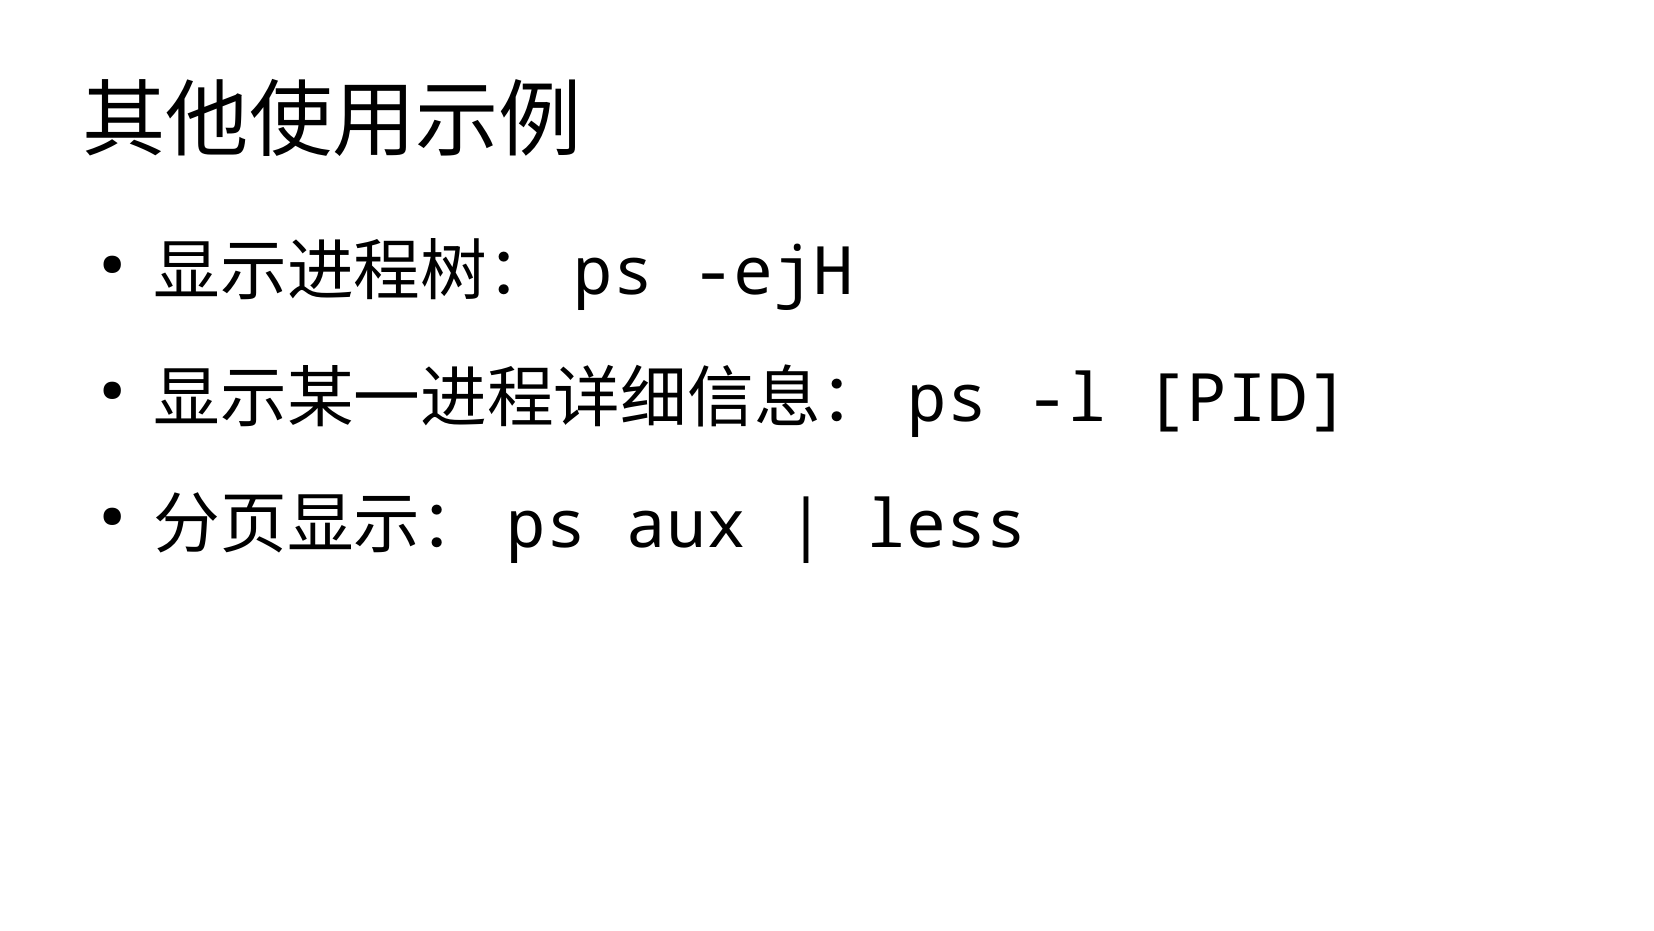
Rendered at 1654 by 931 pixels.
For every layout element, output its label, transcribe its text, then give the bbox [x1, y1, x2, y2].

list 显示进程树：ps -ejH 显示某一进程详细信息：ps -l [PID] 分页显示：ps aux | less [82, 217, 1571, 758]
title 其他使用示例 [82, 37, 1571, 189]
